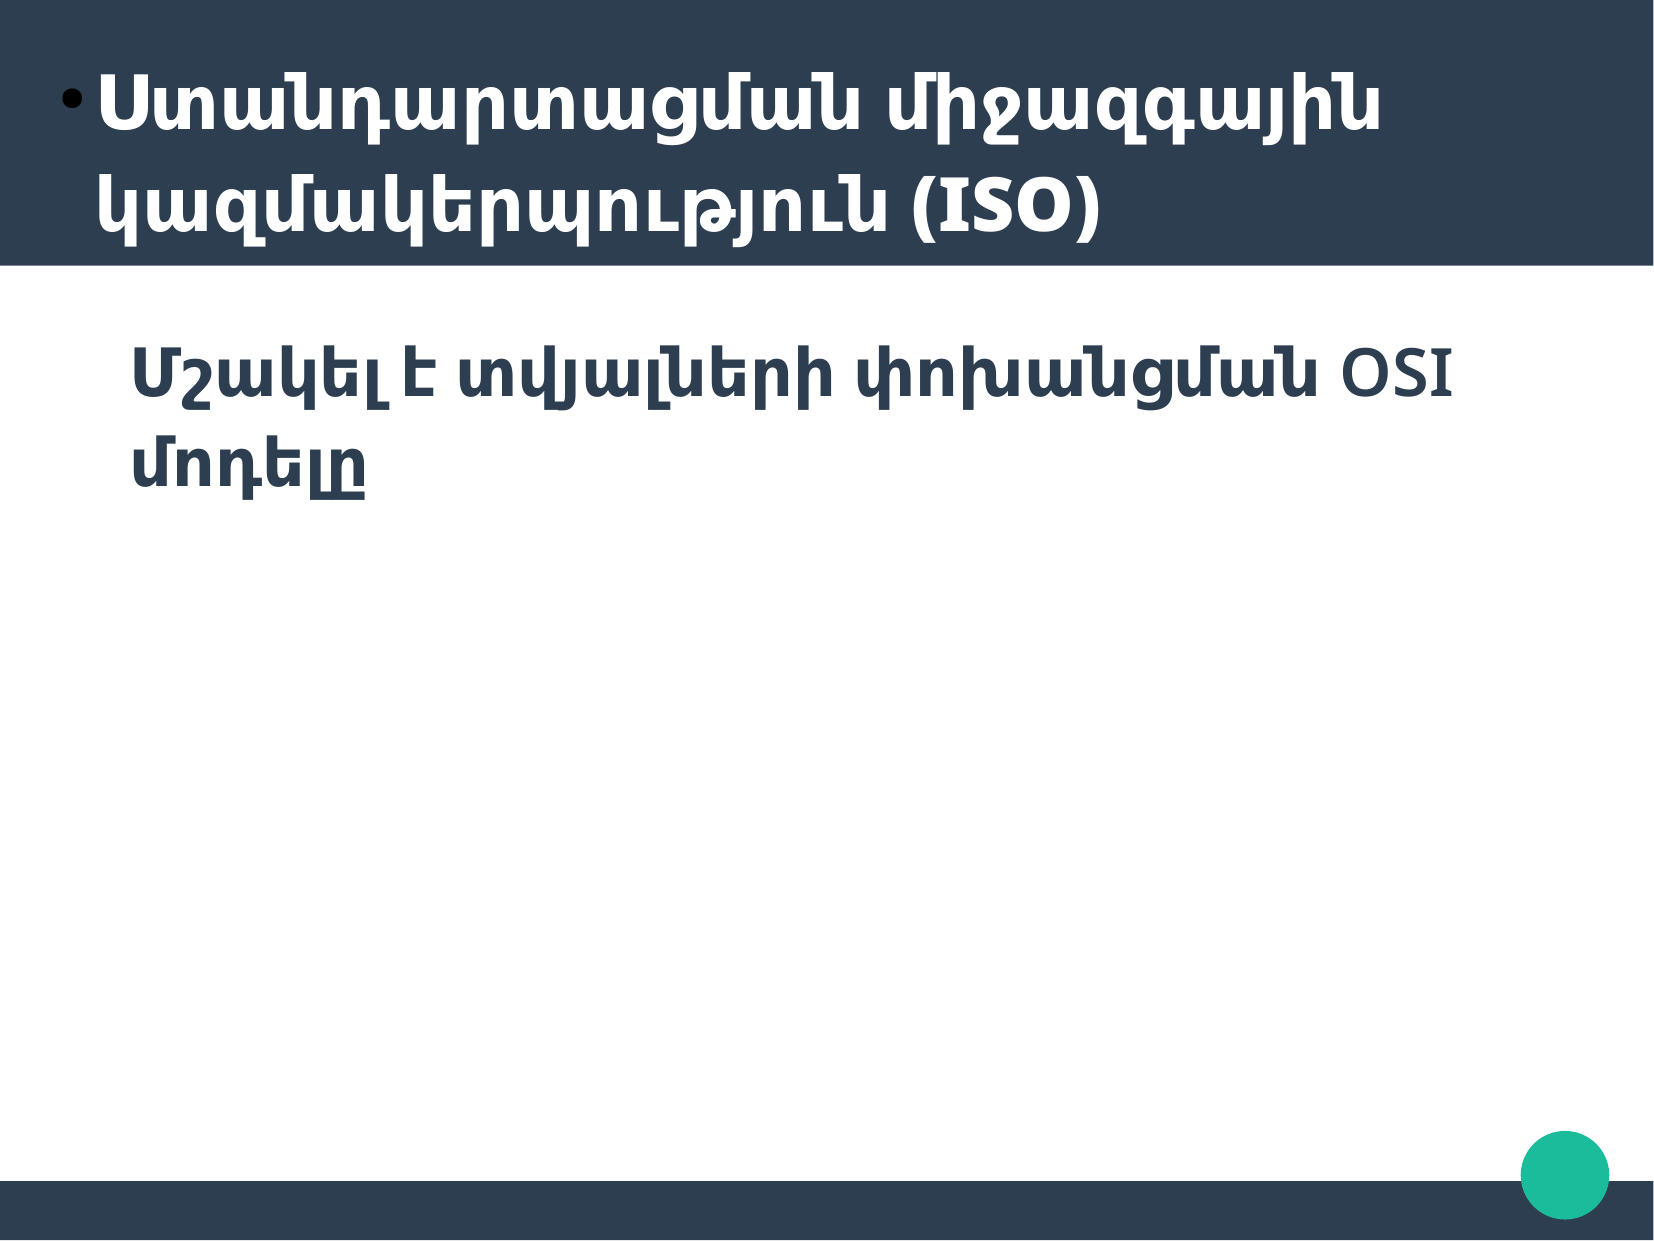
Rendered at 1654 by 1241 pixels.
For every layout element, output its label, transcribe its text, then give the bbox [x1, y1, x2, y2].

title Ստանդարտացման միջազգային կազմակերպություն (ISO) [59, 49, 1595, 207]
list Մշակել է տվյալների փոխանցման OSI մոդելը [59, 324, 1595, 1152]
